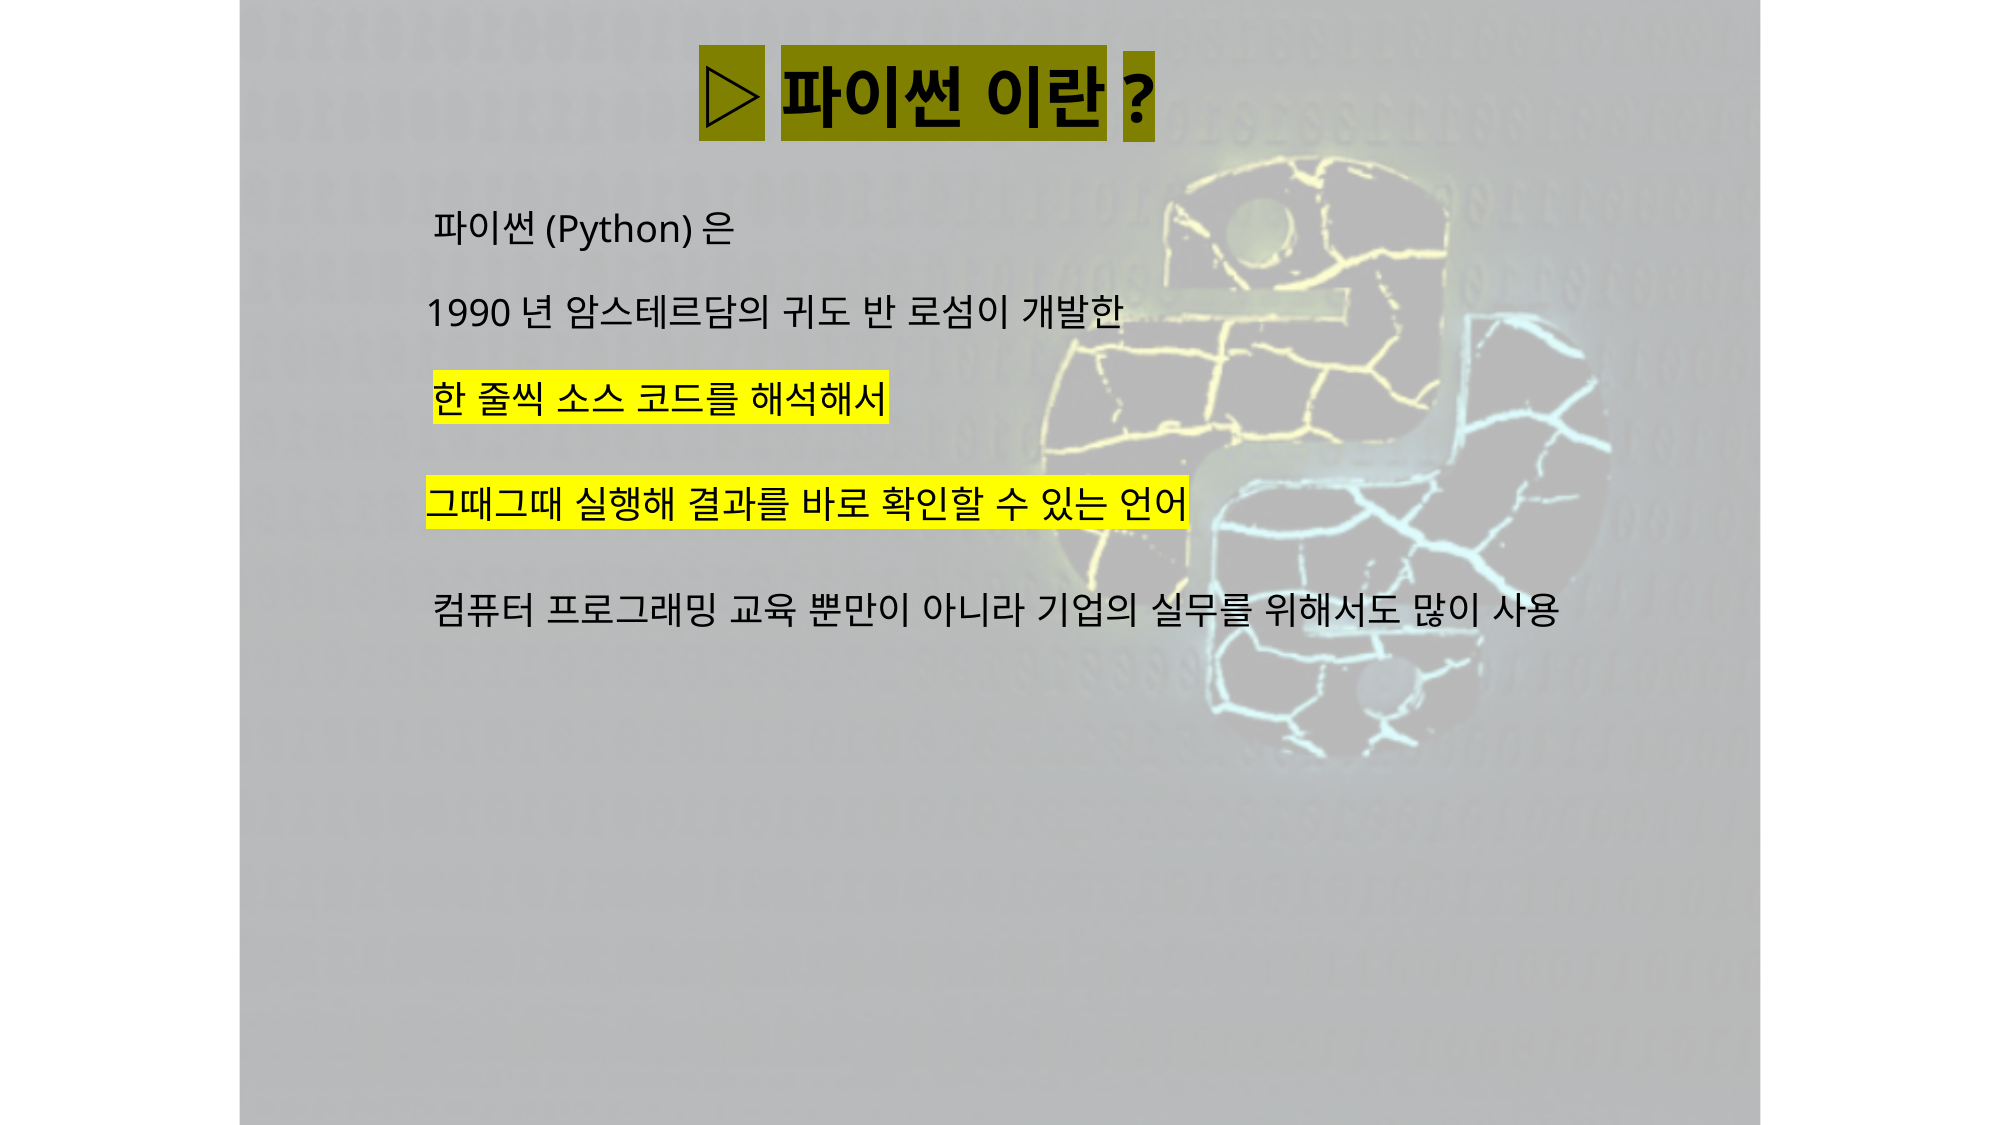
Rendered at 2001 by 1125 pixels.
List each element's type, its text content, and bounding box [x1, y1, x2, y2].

text_box 한 줄씩 소스 코드를 해석해서​​ ​​ [417, 368, 1727, 475]
text_box 그때그때 실행해 결과를 바로 확인할 수 있는 언어​​​ ​​​ [410, 473, 1704, 580]
text_box [35, 0, 1897, 1125]
text_box 컴퓨터 프로그래밍 교육 뿐만이 아니라 기업의 실무를 위해서도 많이 사용​​​​ [417, 579, 1794, 641]
text_box 1990년 암스테르담의 귀도 반 로섬이 개발한​ ​ [410, 281, 1680, 388]
text_box 파이썬(Python)은 [418, 197, 1709, 304]
text_box ▷파이썬 이란? [683, 47, 1405, 144]
